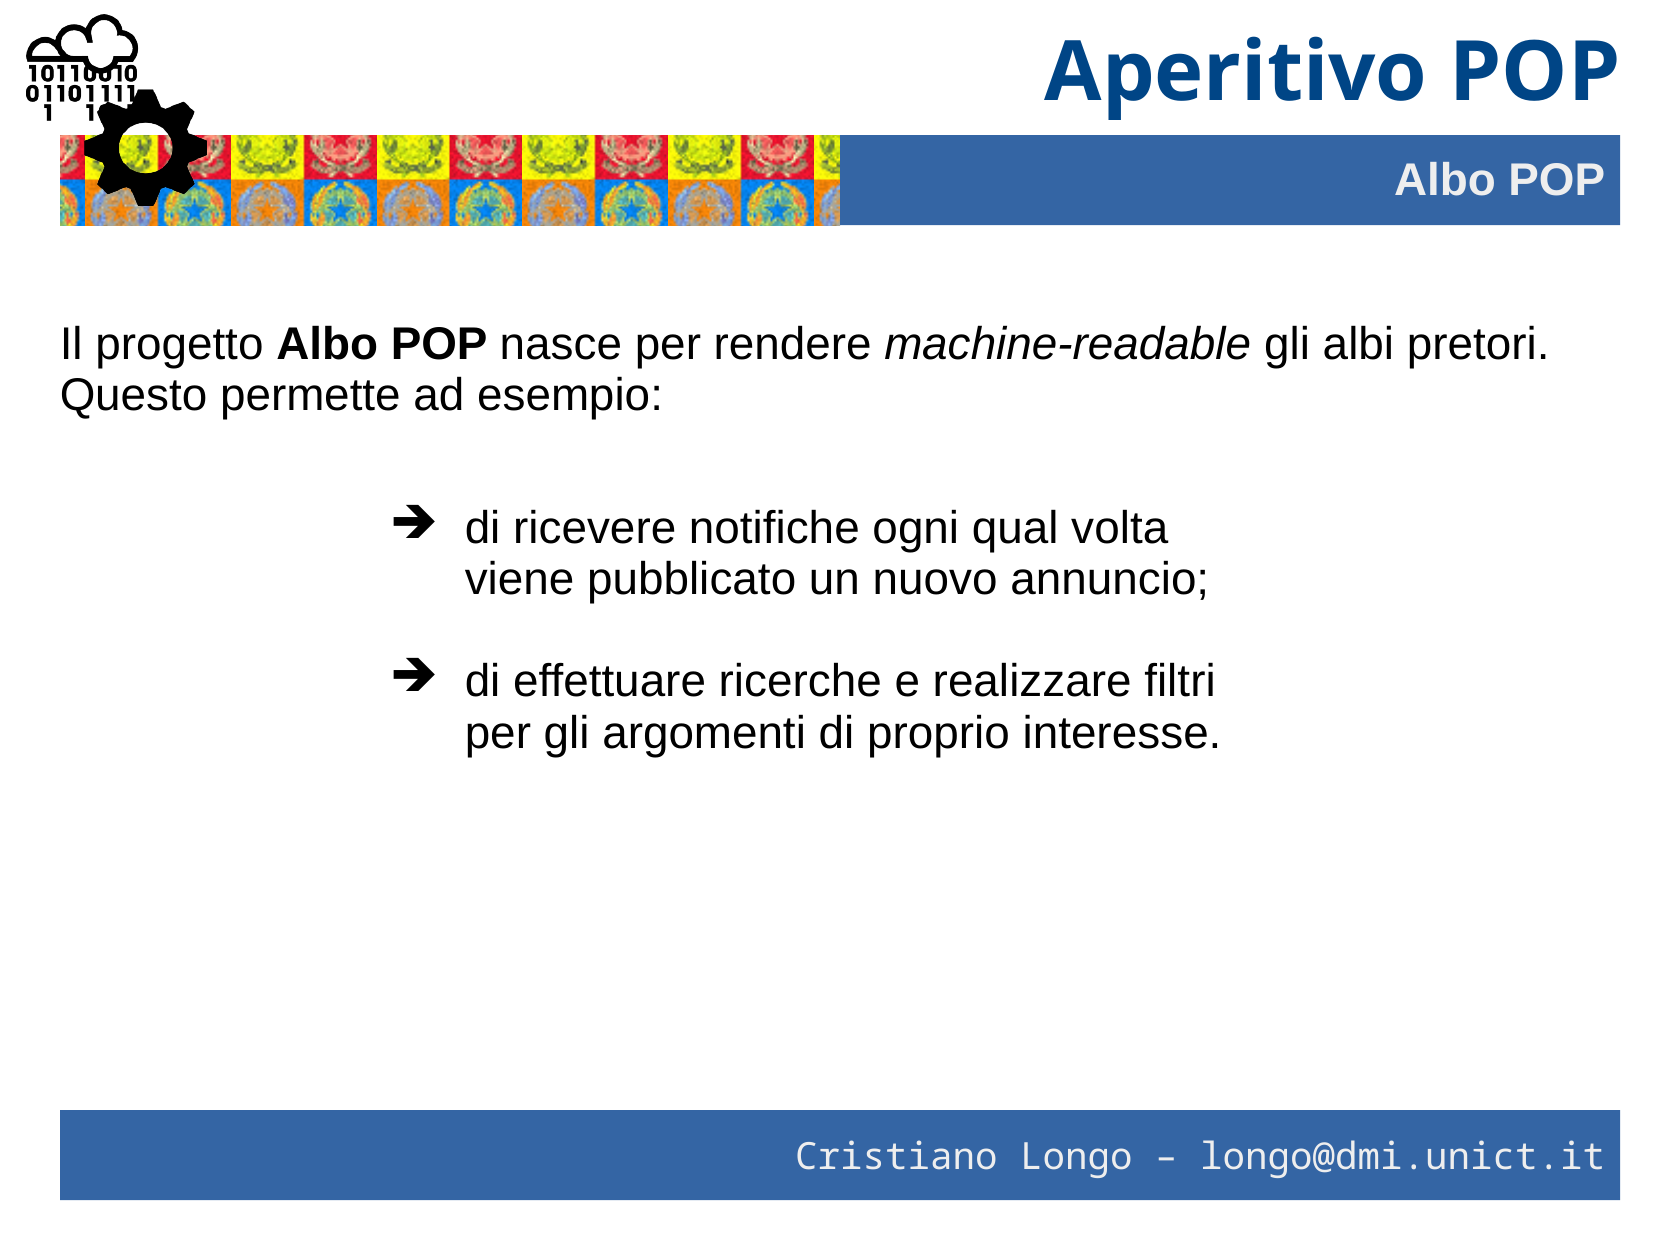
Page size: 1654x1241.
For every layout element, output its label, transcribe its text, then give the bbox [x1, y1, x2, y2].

text_box di ricevere notifiche ogni qual volta viene pubblicato un nuovo annuncio; di effettuare ricerche e realizzare filtri per gli argomenti di proprio interesse. [375, 494, 1306, 771]
text_box Albo POP [840, 135, 1621, 226]
text_box [60, 135, 840, 226]
picture [26, 14, 207, 206]
text_box Cristiano Longo – longo@dmi.unict.it [60, 1110, 1621, 1201]
text_box Aperitivo POP [982, 4, 1636, 124]
text_box Il progetto Albo POP nasce per rendere machine-readable gli albi pretori. Questo permette ad esempio: [45, 310, 1576, 428]
